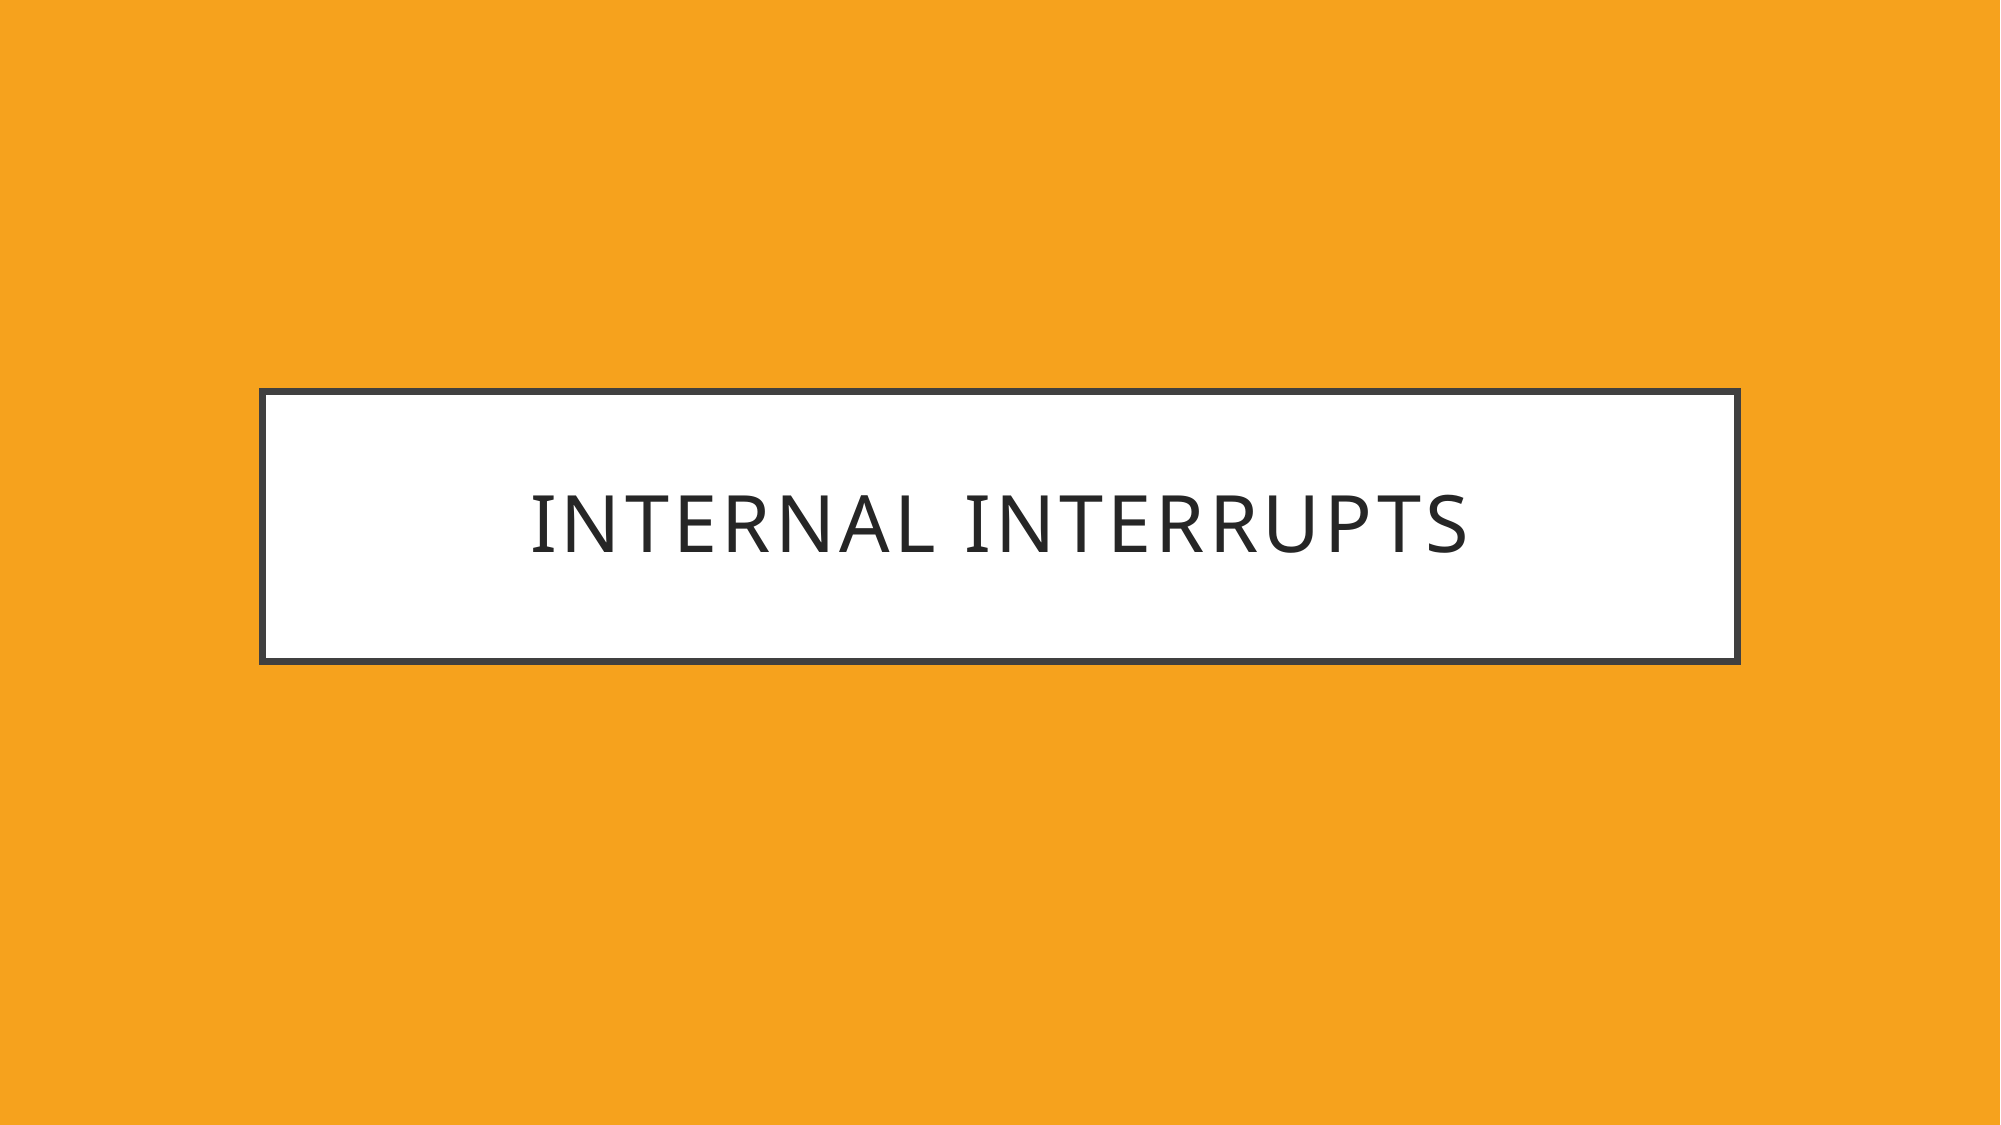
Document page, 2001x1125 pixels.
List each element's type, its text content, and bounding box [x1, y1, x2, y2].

title Internal interrupts [262, 391, 1738, 662]
